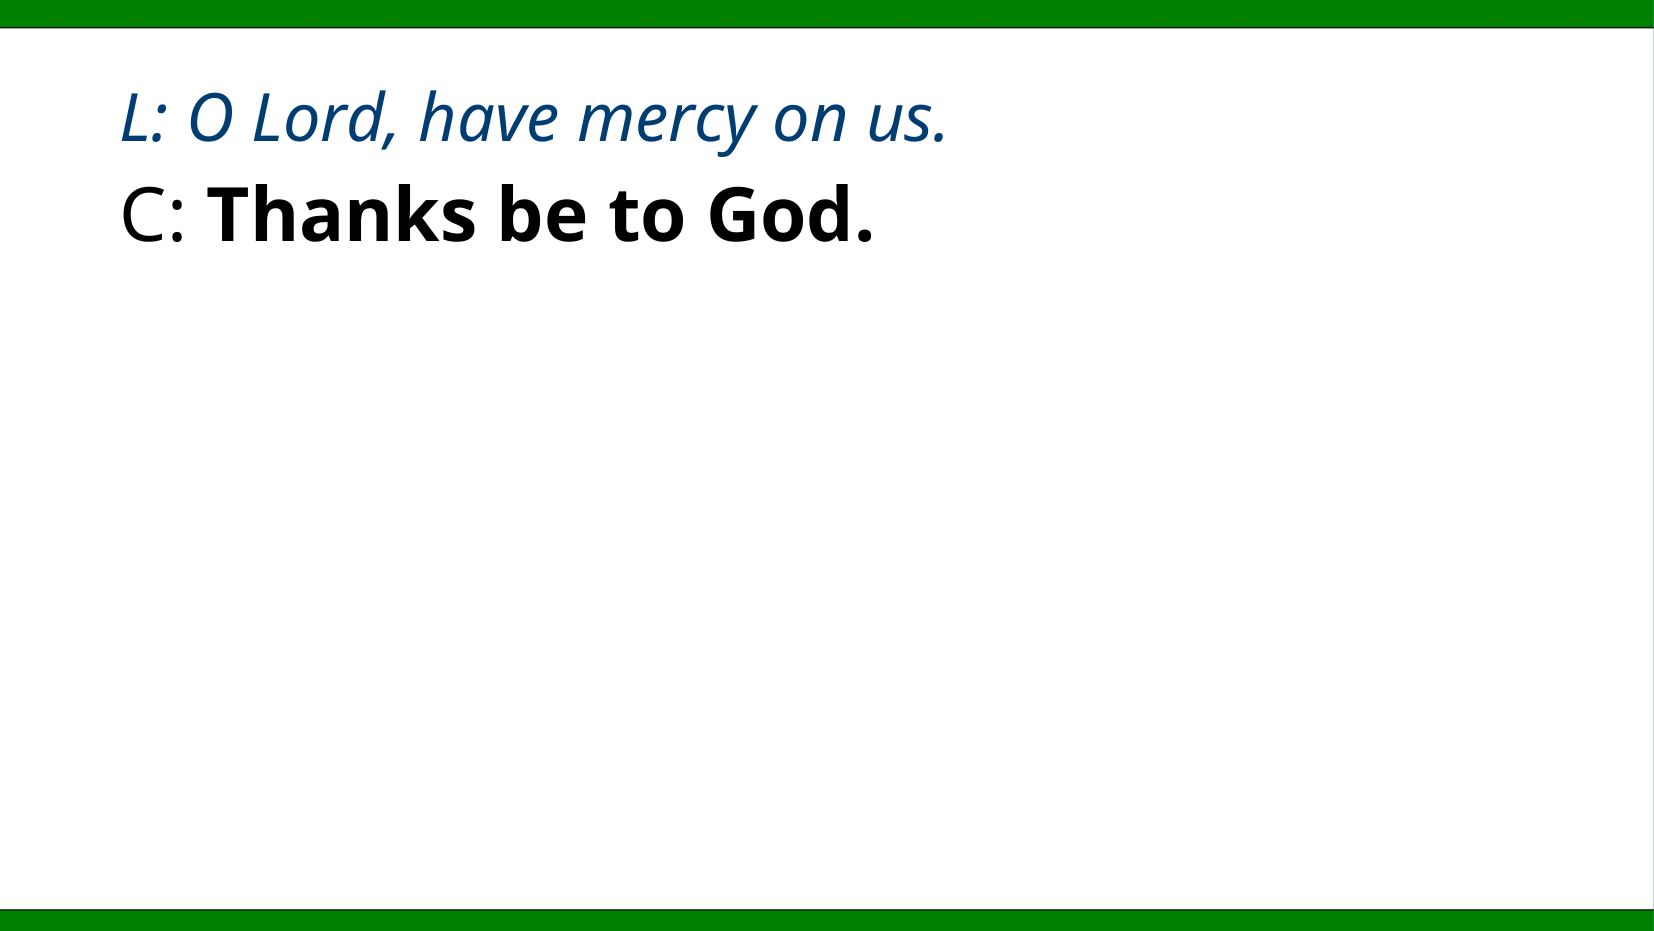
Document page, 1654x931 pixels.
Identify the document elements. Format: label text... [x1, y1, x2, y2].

text_box L: O Lord, have mercy on us. C: Thanks be to God. [105, 62, 1561, 267]
picture [0, 0, 1654, 931]
